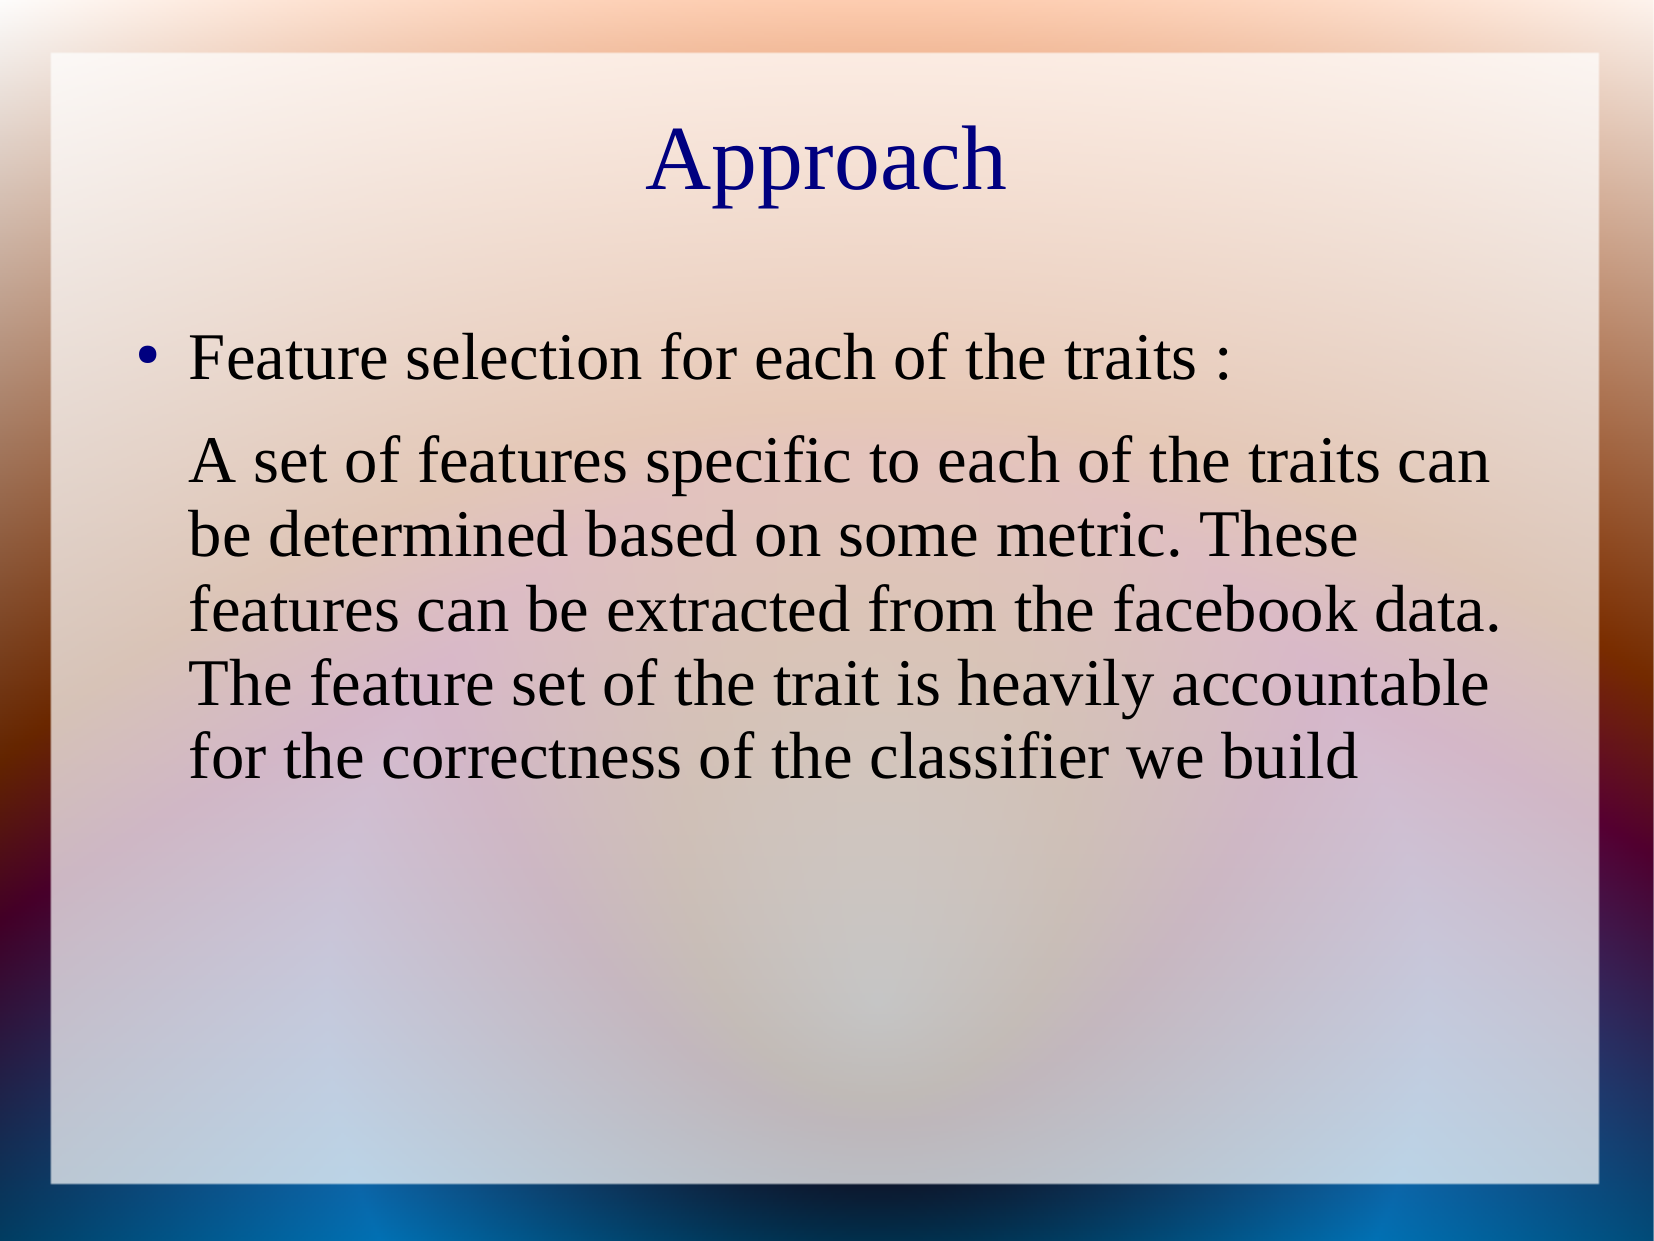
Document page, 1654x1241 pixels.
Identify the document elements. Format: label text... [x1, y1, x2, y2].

title Approach [82, 55, 1571, 263]
picture [0, 0, 1654, 1241]
list Feature selection for each of the traits : A set of features specific to each of the traits can be determined based on some metric. These features can be extracted from the facebook data. The feature set of the trait is heavily accountable for the correctness of the classifier we build [118, 319, 1571, 1040]
